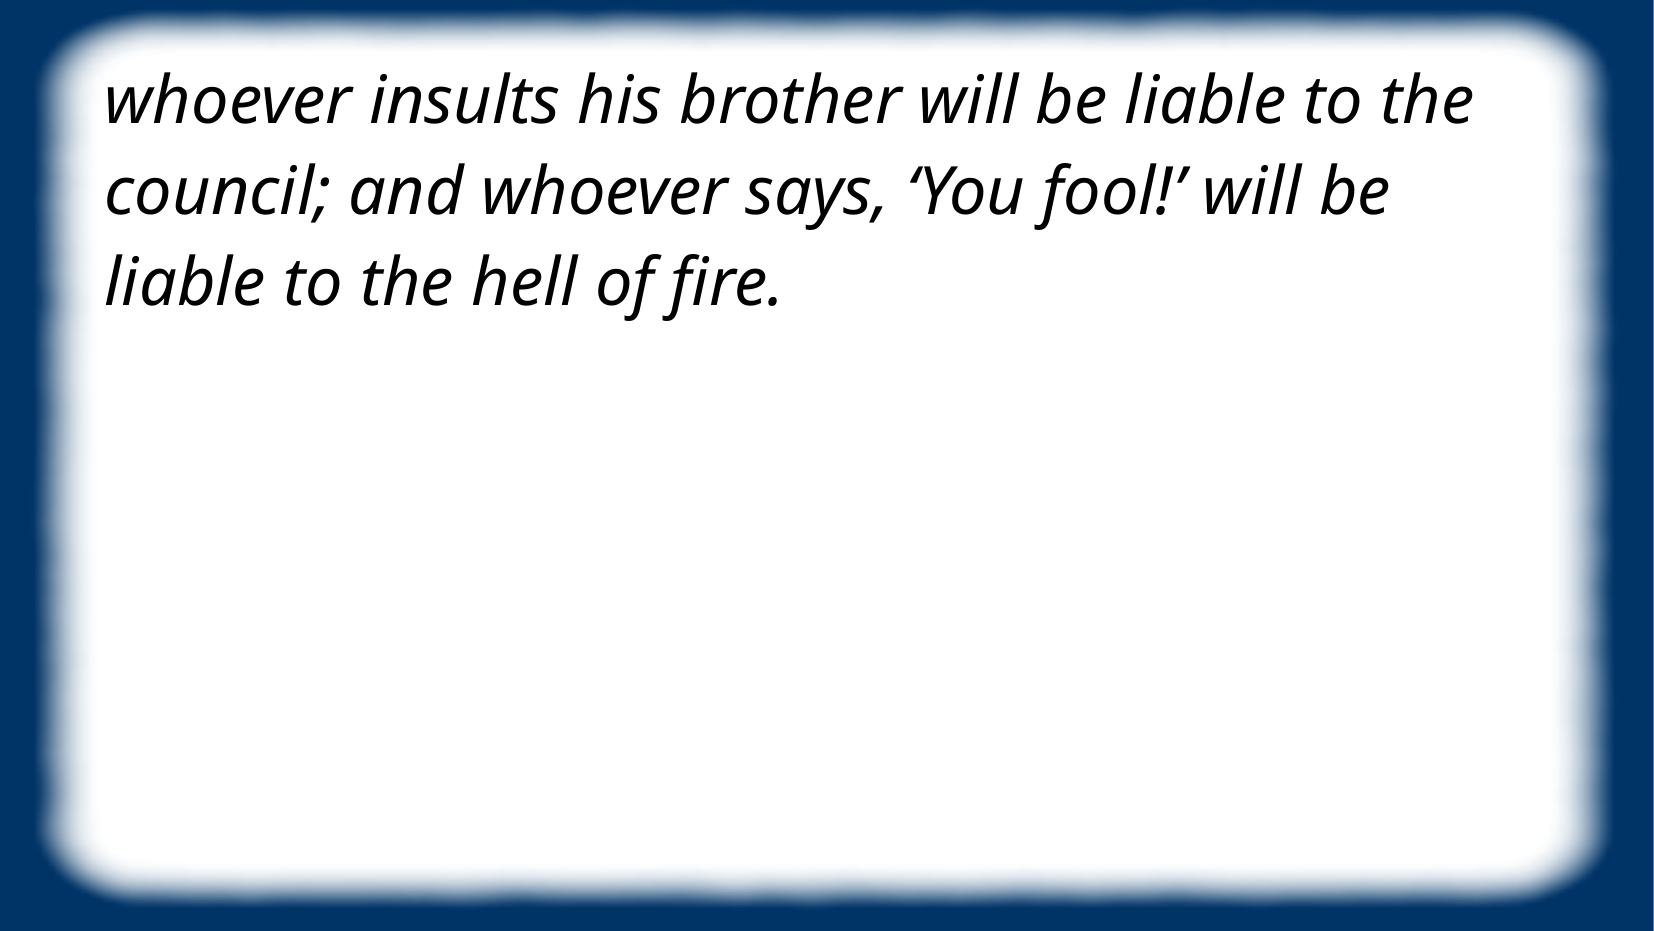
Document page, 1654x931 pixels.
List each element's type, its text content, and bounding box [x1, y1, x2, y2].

text_box whoever insults his brother will be liable to the council; and whoever says, ‘You fool!’ will be liable to the hell of fire. [90, 45, 1561, 327]
picture [0, 0, 1654, 931]
